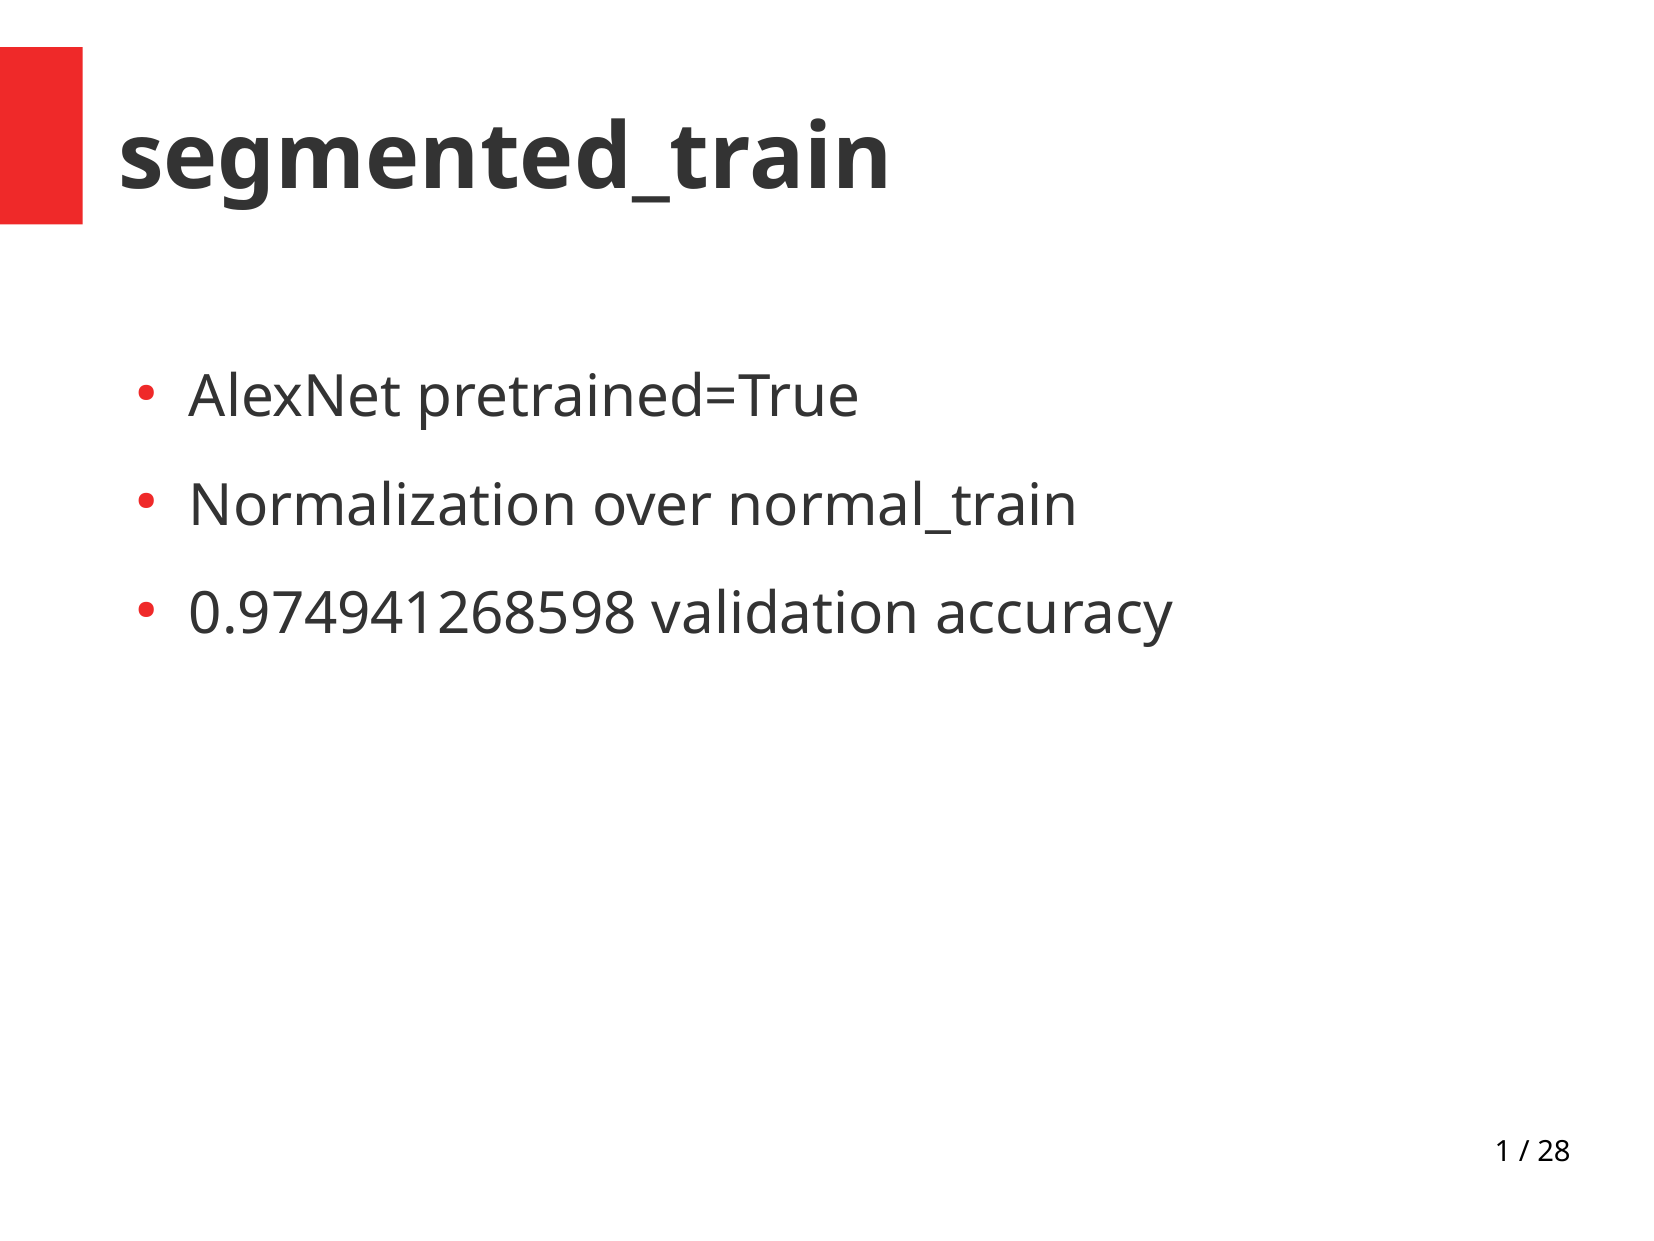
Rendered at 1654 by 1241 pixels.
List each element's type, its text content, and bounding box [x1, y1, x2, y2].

list AlexNet pretrained=True Normalization over normal_train 0.974941268598 validation accuracy [118, 354, 1536, 1074]
title segmented_train [118, 49, 1571, 257]
